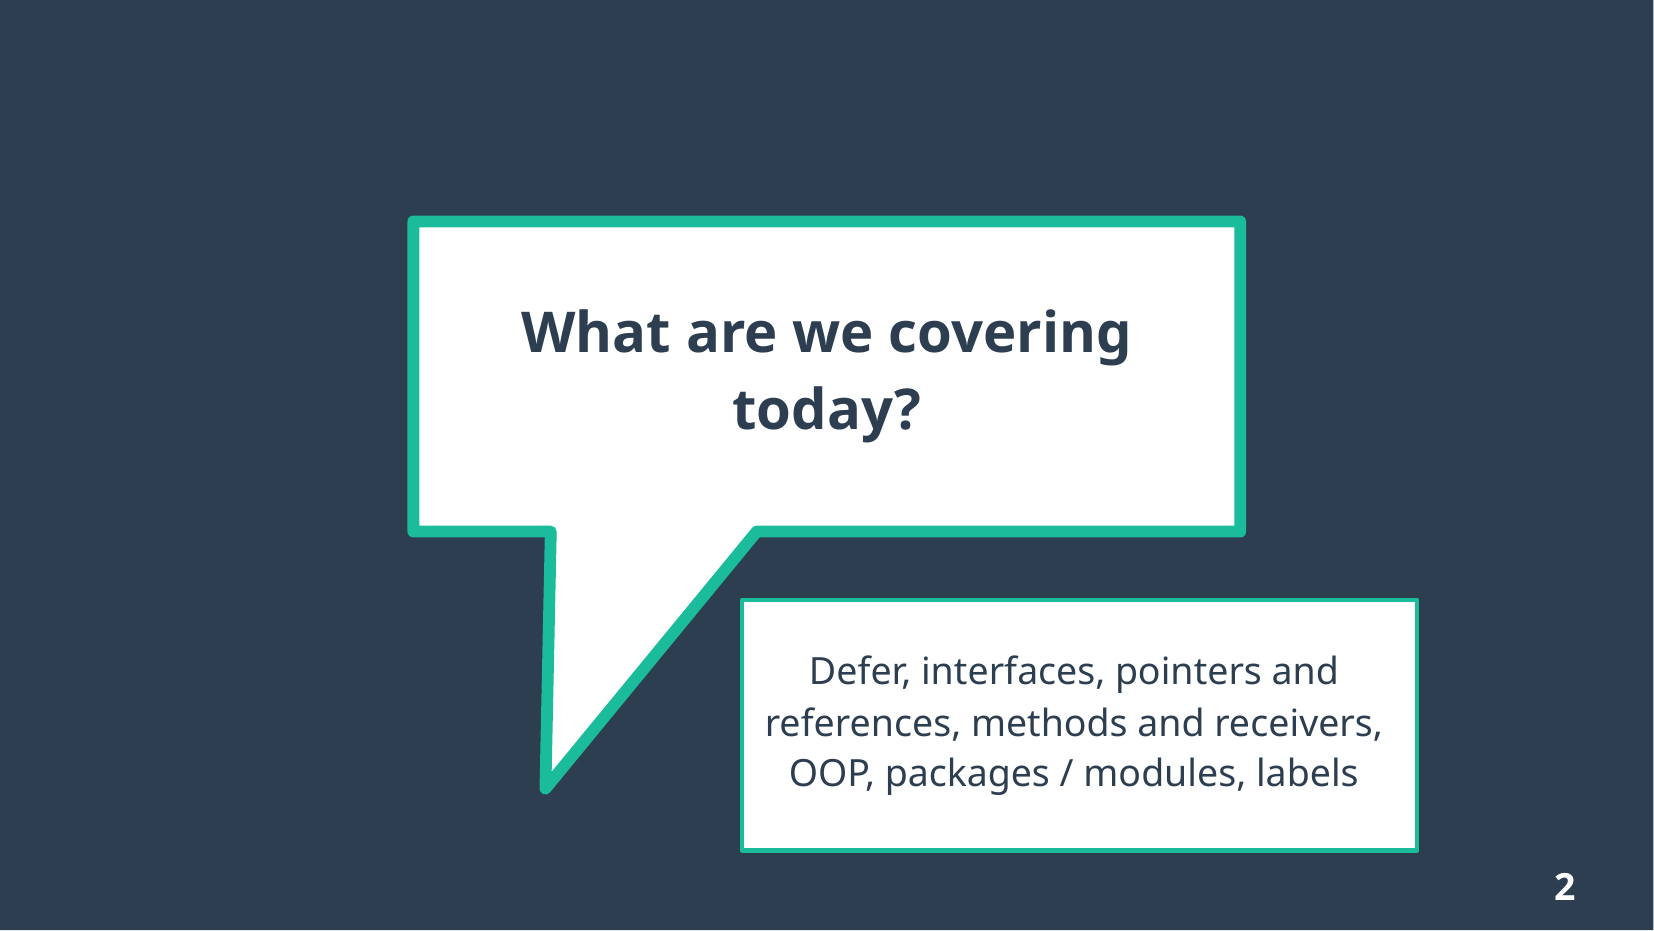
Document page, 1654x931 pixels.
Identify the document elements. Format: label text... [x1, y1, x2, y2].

title What are we covering today? [442, 236, 1211, 502]
text_box [742, 599, 1418, 851]
text_box Defer, interfaces, pointers and references, methods and receivers, OOP, packages / modules, labels [750, 637, 1463, 806]
